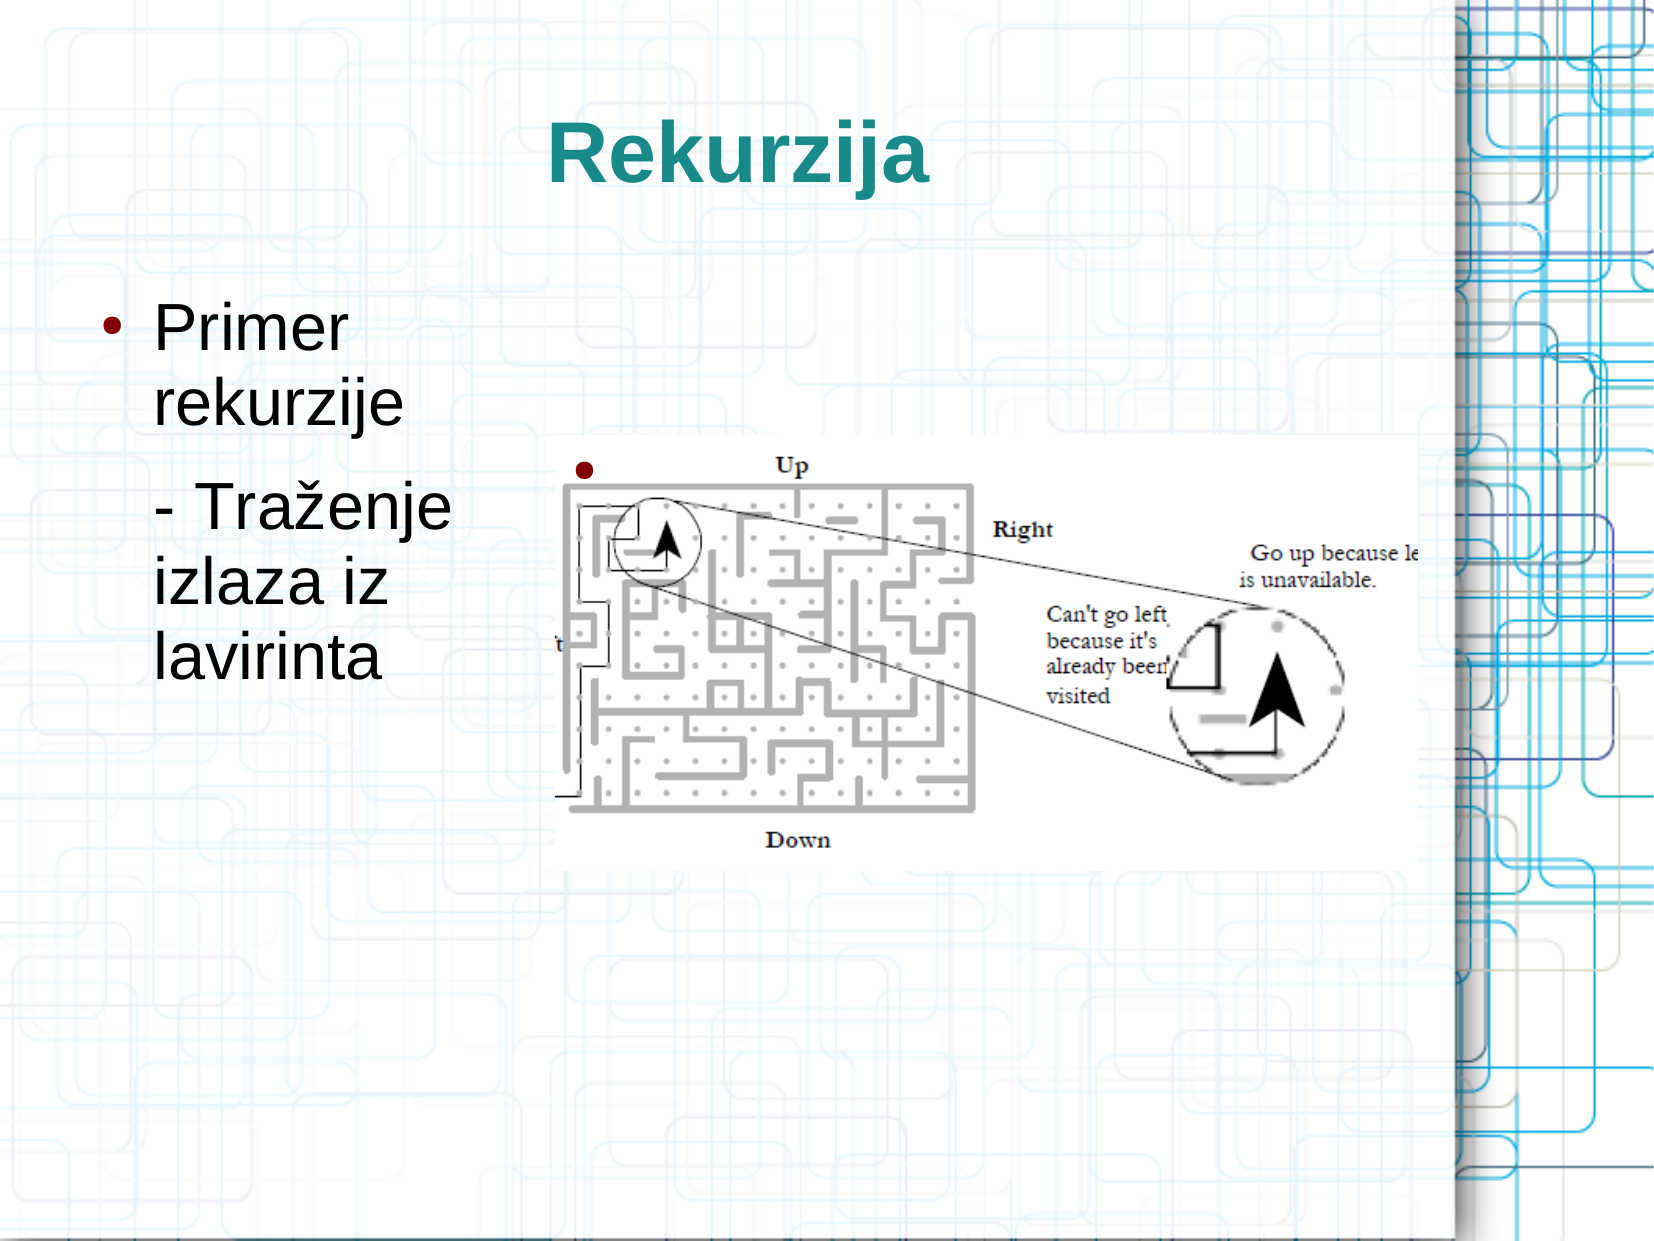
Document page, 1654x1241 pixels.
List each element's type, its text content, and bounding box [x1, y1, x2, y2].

picture [0, 0, 1654, 1241]
list [555, 435, 1418, 871]
title Rekurzija [59, 49, 1418, 257]
list Primer rekurzije - Traženje izlaza iz lavirinta [82, 290, 526, 1109]
